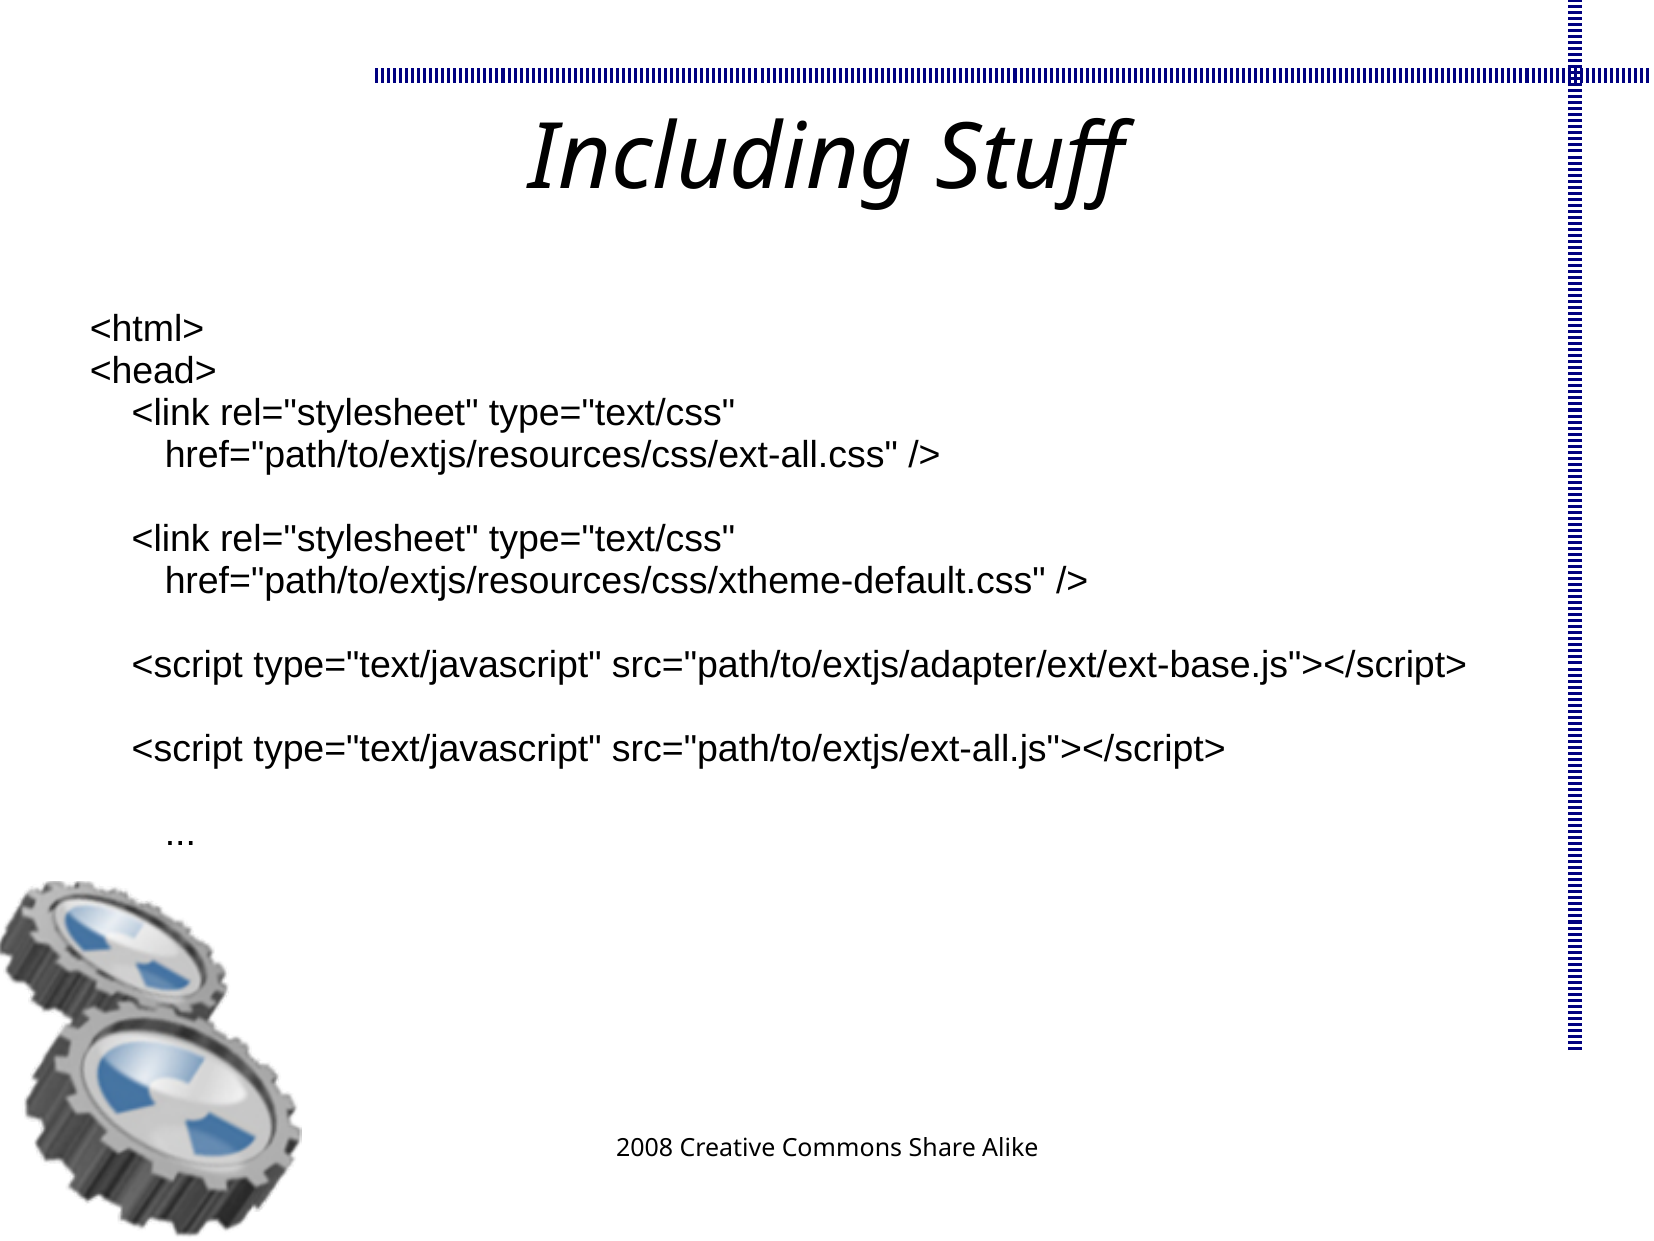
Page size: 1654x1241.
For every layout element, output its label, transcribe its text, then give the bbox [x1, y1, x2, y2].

picture [0, 881, 302, 1241]
title Including Stuff [82, 49, 1571, 257]
text_box <html> <head> <link rel="stylesheet" type="text/css" href="path/to/extjs/resources/css/ext-all.css" /> <link rel="stylesheet" type="text/css" href="path/to/extjs/resources/css/xtheme-default.css" /> <script type="text/javascript" src="path/to/extjs/adapter/ext/ext-base.js"></script> <script type="text/javascript" src="path/to/extjs/ext-all.js"></script> ... [75, 300, 1538, 861]
